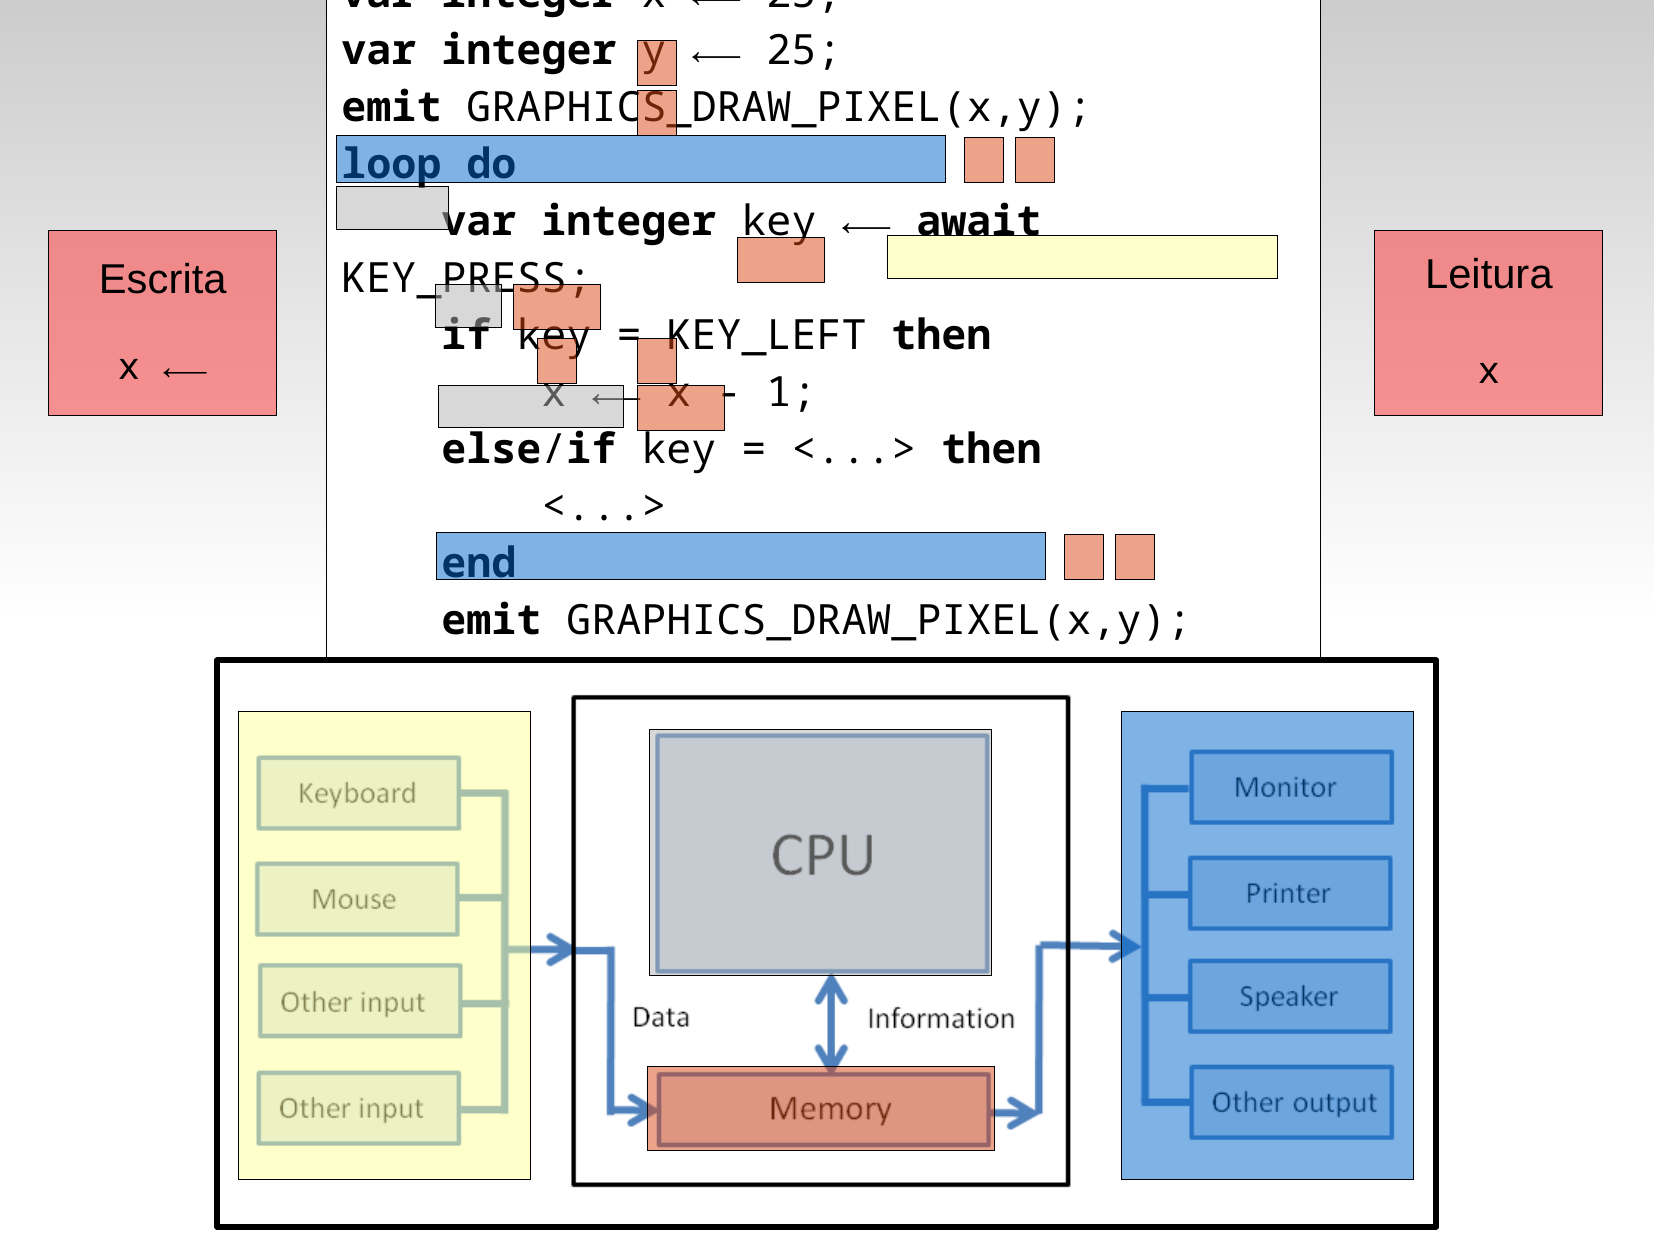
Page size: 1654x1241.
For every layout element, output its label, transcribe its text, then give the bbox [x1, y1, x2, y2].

picture [220, 663, 1434, 1224]
text_box Escrita x ⟵ [48, 230, 277, 416]
text_box [436, 532, 1046, 580]
text_box [647, 1066, 995, 1151]
text_box [513, 284, 601, 330]
text_box [1121, 711, 1414, 1180]
text_box [336, 186, 449, 230]
text_box [1064, 534, 1104, 580]
text_box [887, 235, 1278, 279]
text_box [1115, 534, 1155, 580]
text_box [1015, 137, 1055, 183]
text_box [637, 40, 677, 86]
text_box [964, 137, 1004, 183]
text_box [649, 729, 992, 976]
text_box var integer x ⟵ 25; var integer y ⟵ 25; emit GRAPHICS_DRAW_PIXEL(x,y); loop do var integer key ⟵ await KEY_PRESS; if key = KEY_LEFT then x ⟵ x - 1; else/if key = <...> then <...> end emit GRAPHICS_DRAW_PIXEL(x,y); end [326, 35, 1321, 631]
text_box [438, 385, 624, 428]
text_box [637, 385, 725, 431]
text_box [637, 338, 677, 384]
text_box [238, 711, 531, 1180]
text_box [336, 90, 946, 183]
text_box [737, 237, 825, 283]
text_box [435, 284, 502, 328]
text_box [537, 338, 577, 384]
text_box Leitura x [1374, 230, 1603, 416]
